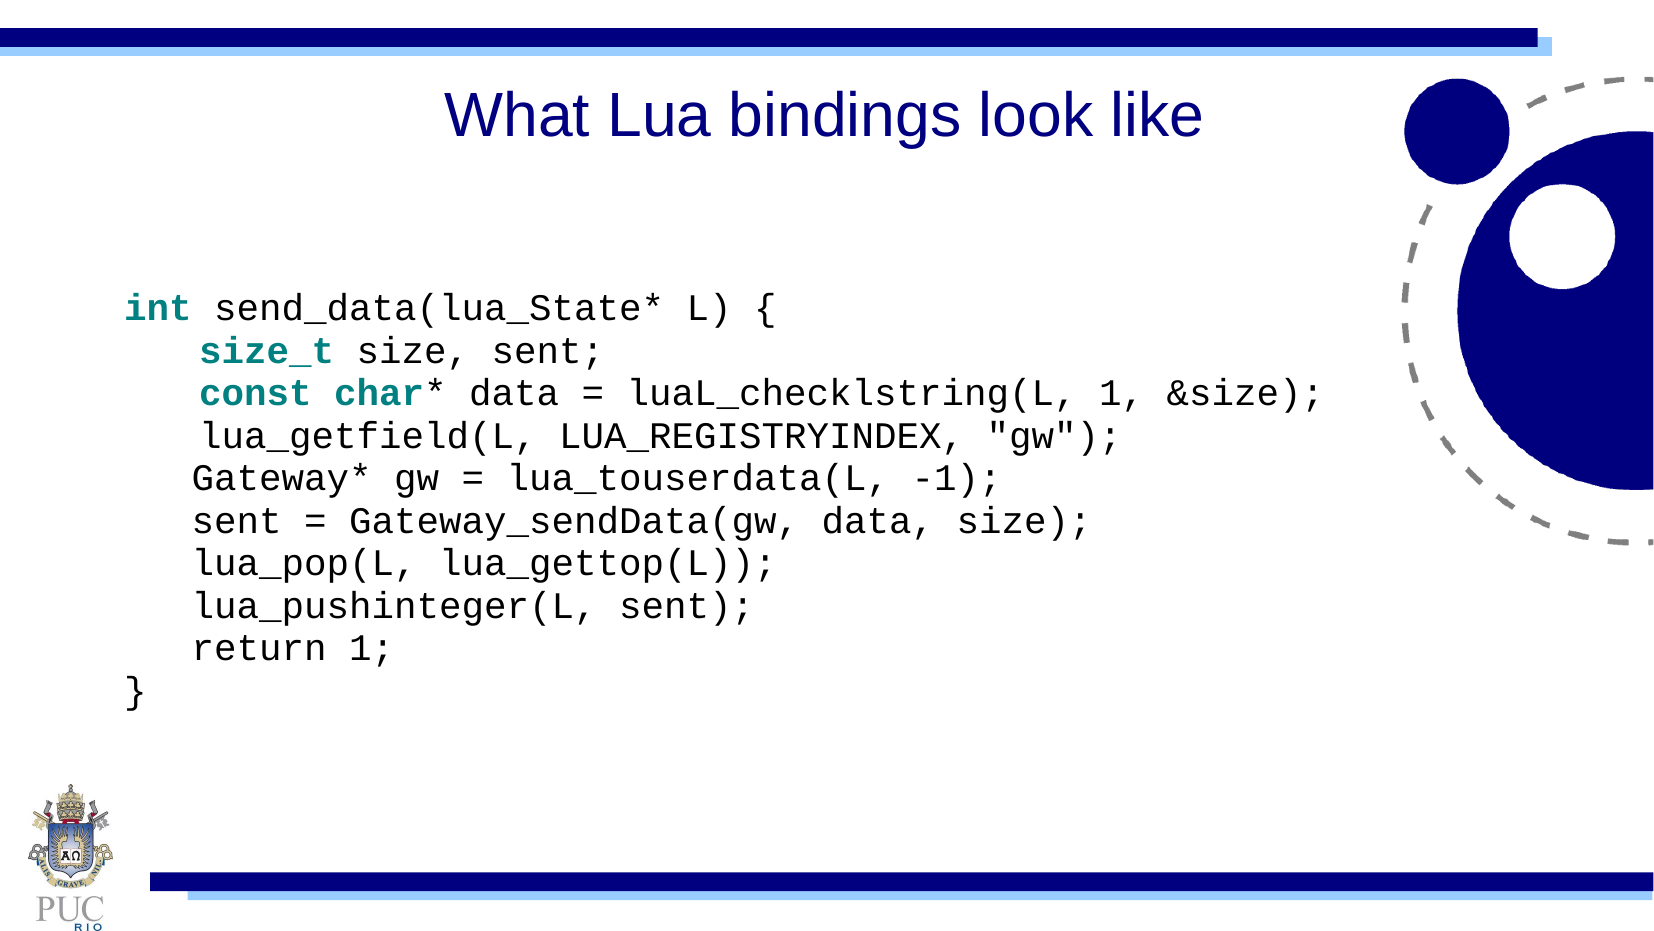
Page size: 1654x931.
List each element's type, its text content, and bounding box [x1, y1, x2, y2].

title What Lua bindings look like [37, 37, 1377, 193]
text_box int send_data(lua_State* L) { size_t size, sent; const char* data = luaL_checklstring(L, 1, &size); lua_getfield(L, LUA_REGISTRYINDEX, "gw"); Gateway* gw = lua_touserdata(L, -1); sent = Gateway_sendData(gw, data, size); lua_pop(L, lua_gettop(L)); lua_pushinteger(L, sent); return 1; } [124, 200, 1613, 804]
picture [1377, 29, 1654, 564]
picture [28, 784, 113, 931]
